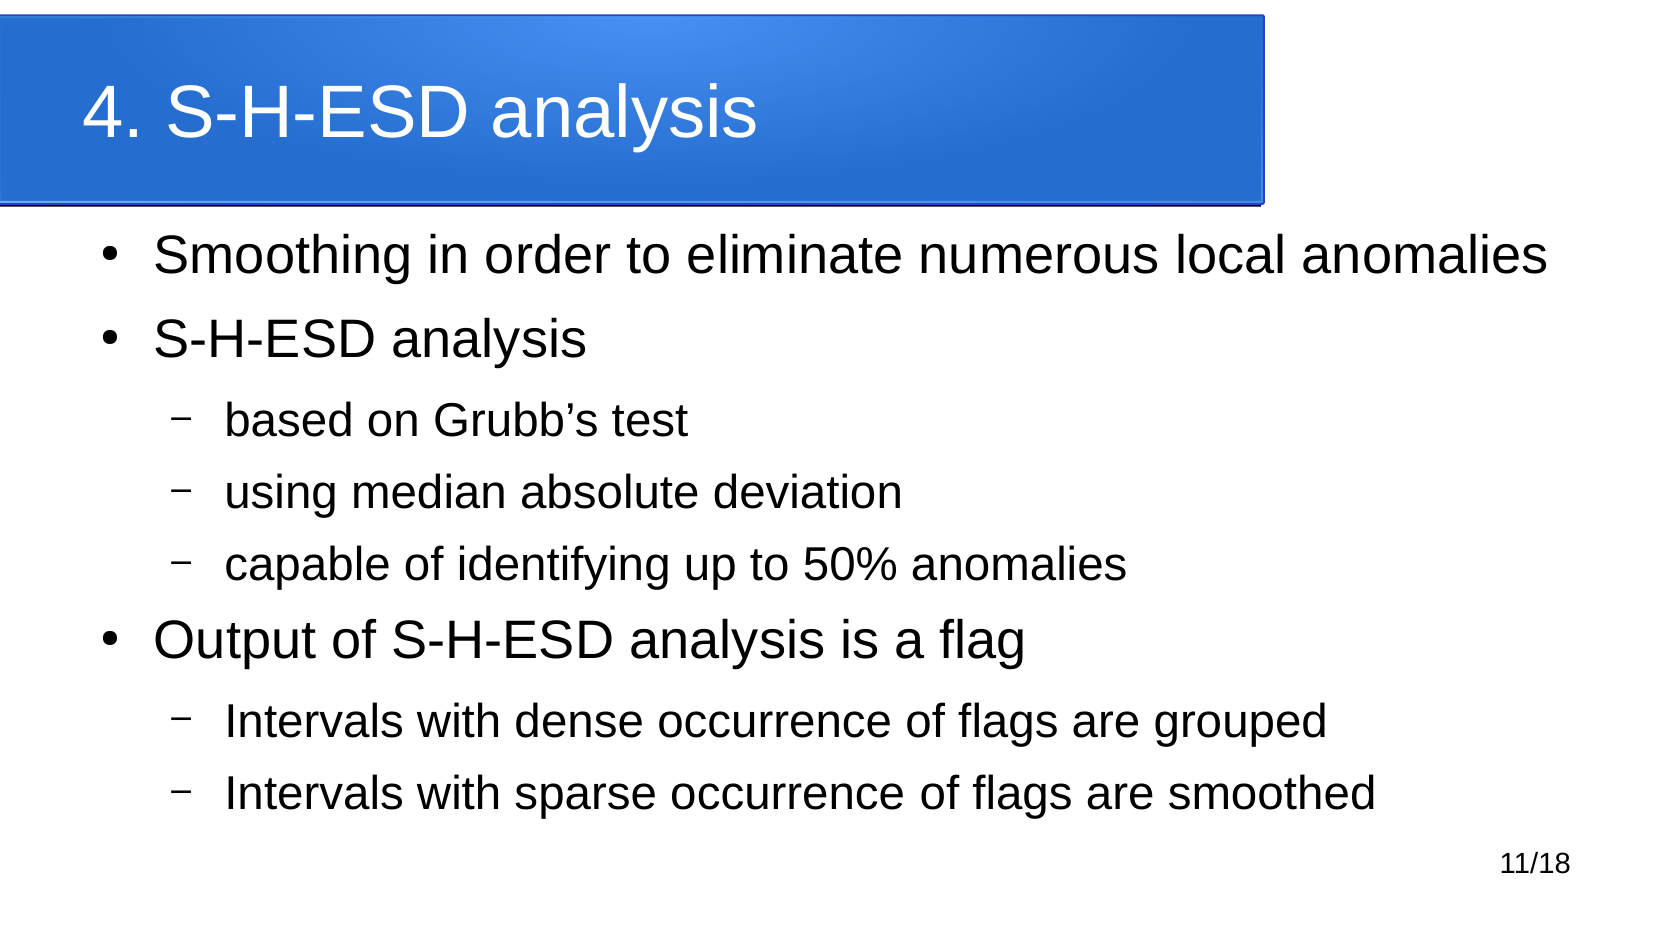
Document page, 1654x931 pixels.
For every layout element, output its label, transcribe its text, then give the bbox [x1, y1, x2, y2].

list Smoothing in order to eliminate numerous local anomalies S-H-ESD analysis based on Grubb’s test using median absolute deviation capable of identifying up to 50% anomalies Output of S-H-ESD analysis is a flag Intervals with dense occurrence of flags are grouped Intervals with sparse occurrence of flags are smoothed [82, 224, 1571, 856]
title 4. S-H-ESD analysis [82, 29, 1291, 196]
